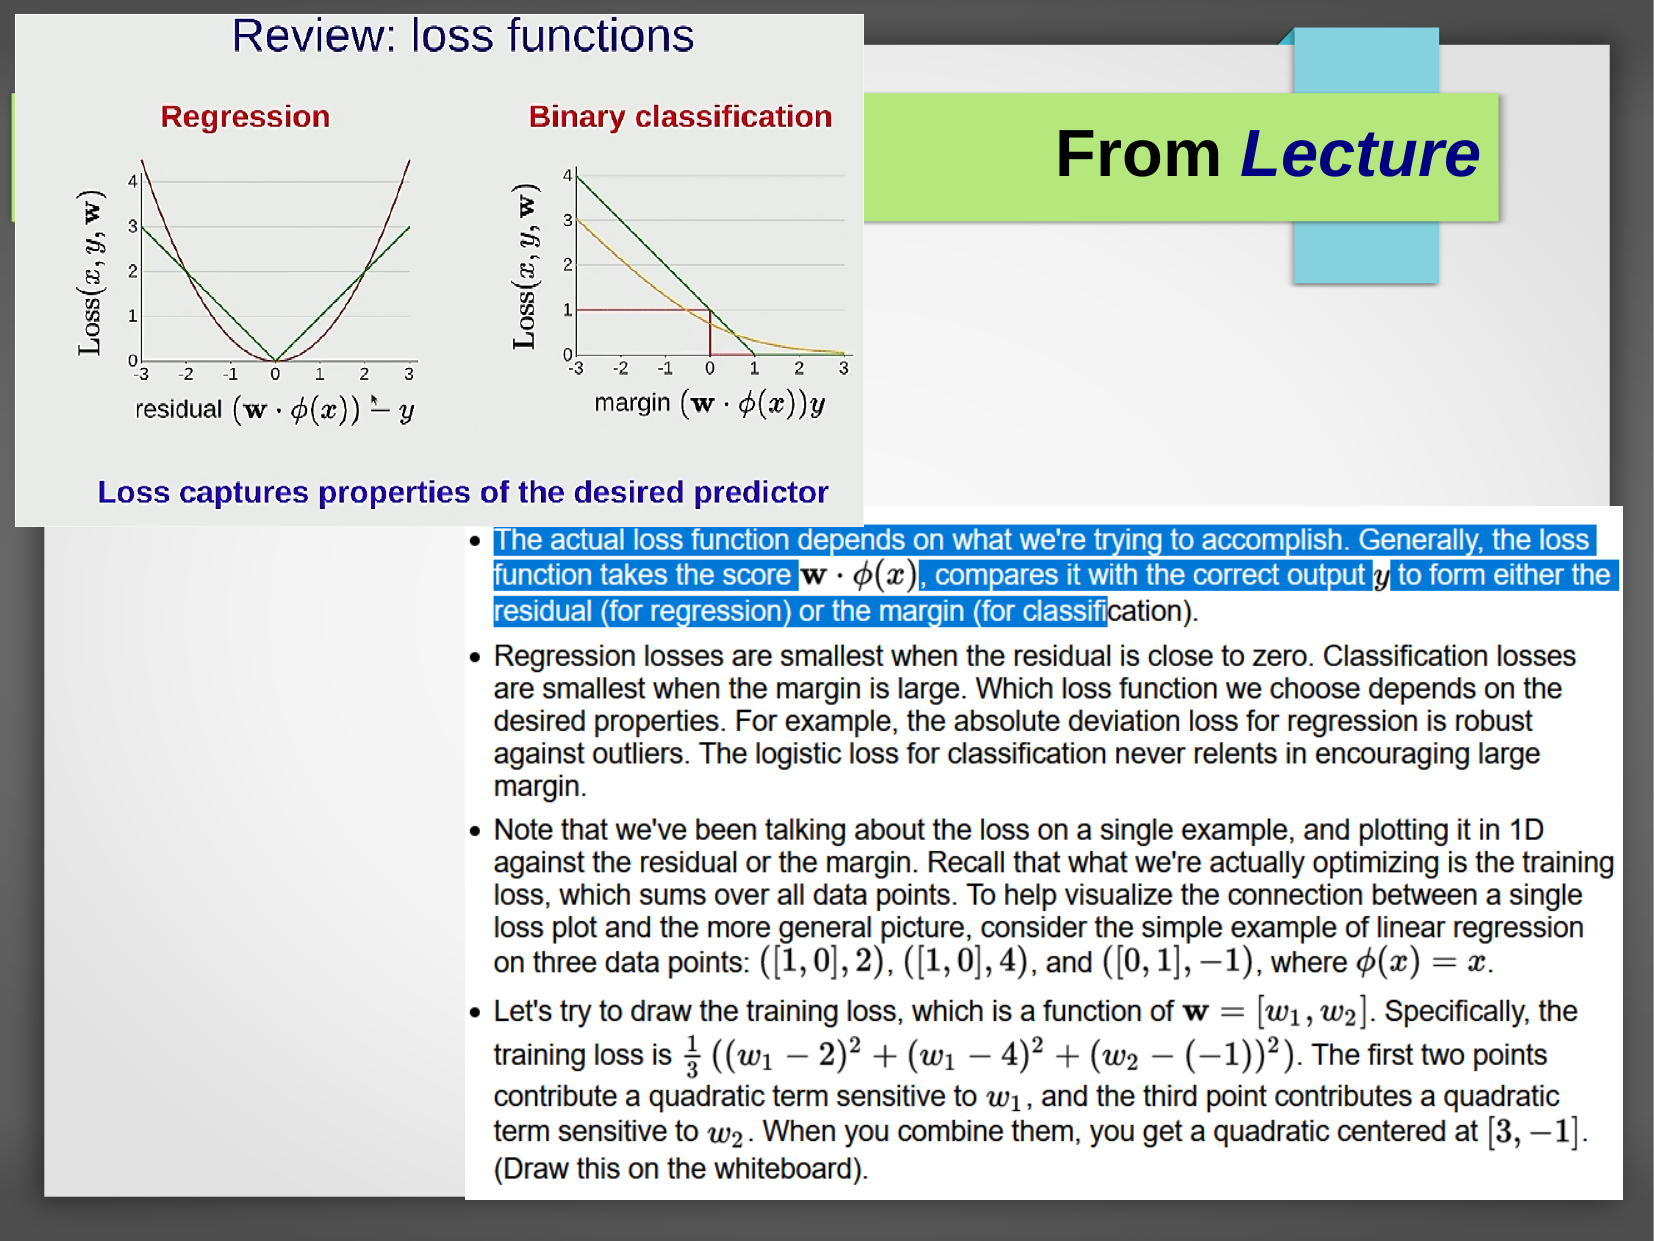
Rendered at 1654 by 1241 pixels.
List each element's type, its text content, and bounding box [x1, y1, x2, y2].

title From Lecture [864, 94, 1501, 213]
picture [0, 0, 1654, 1241]
